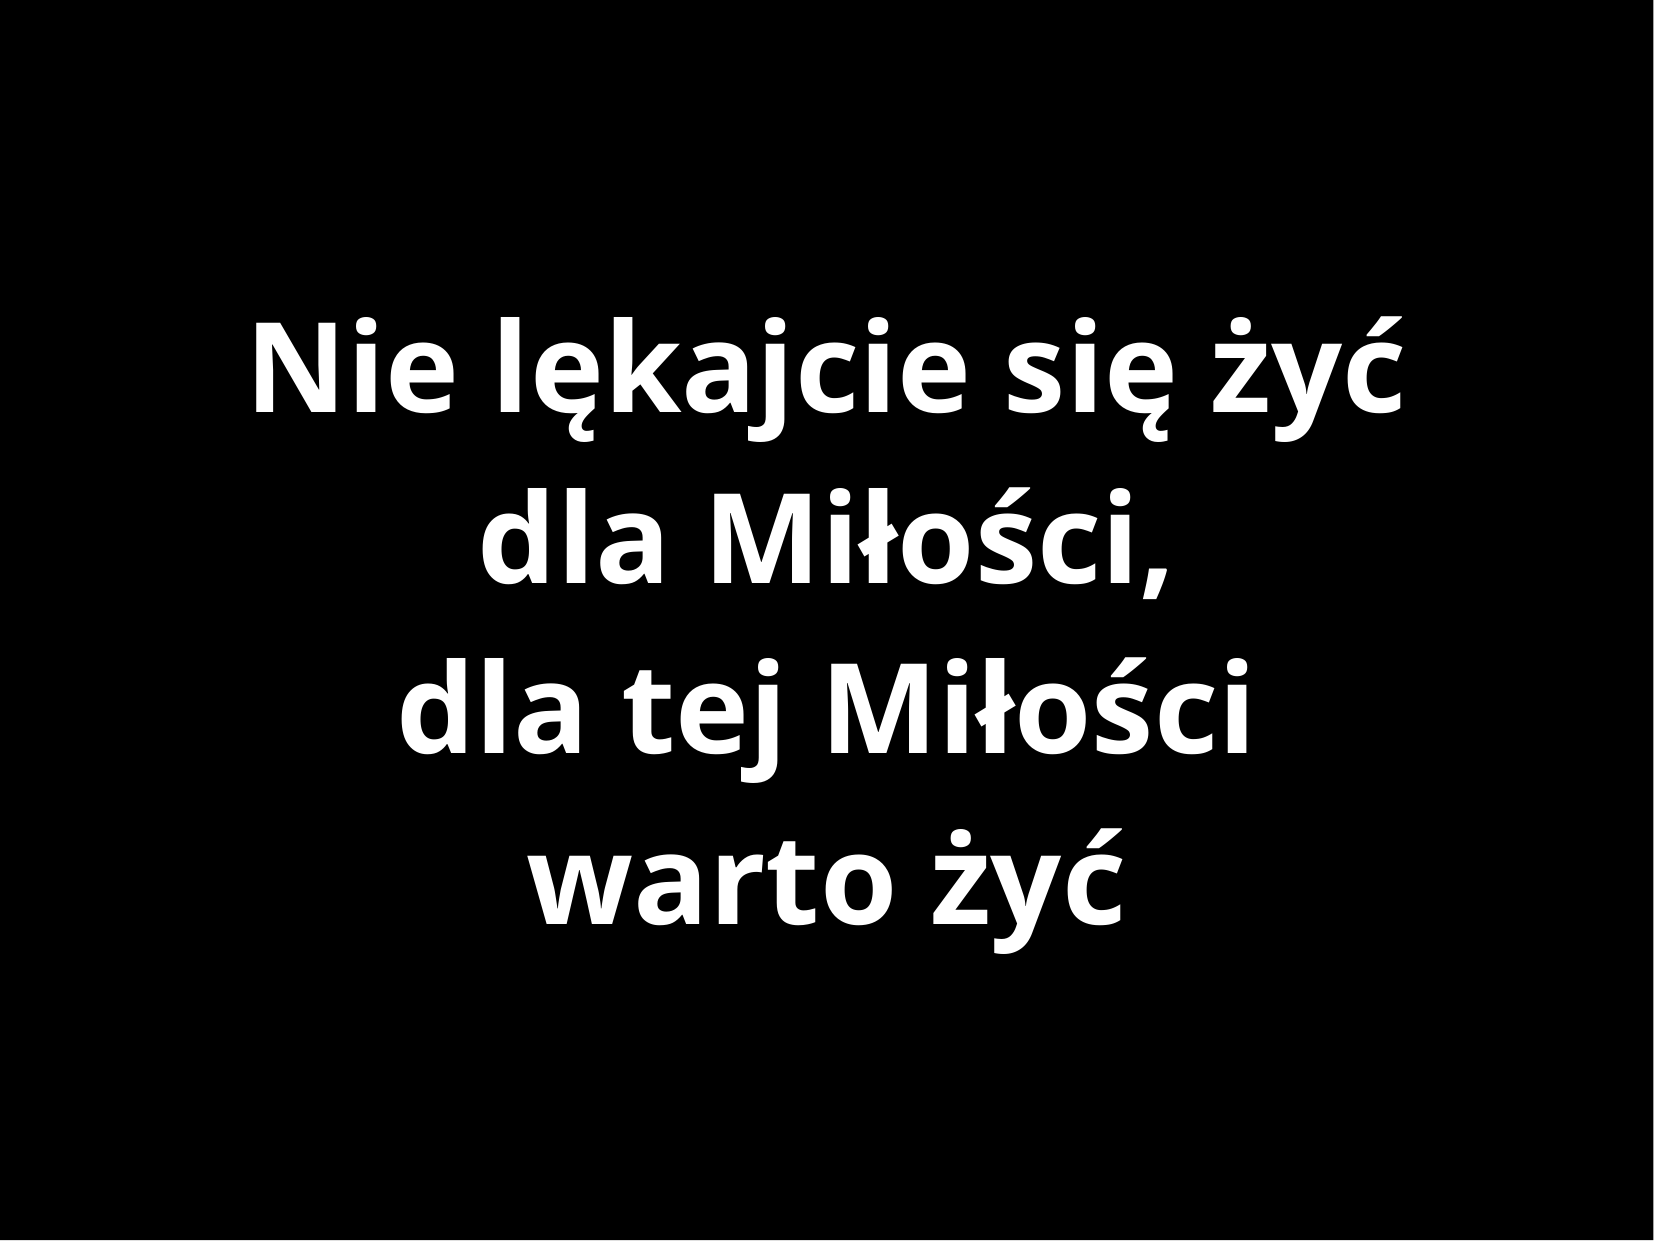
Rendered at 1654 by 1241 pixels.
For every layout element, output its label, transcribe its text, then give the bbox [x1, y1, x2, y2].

title Nie lękajcie się żyć dla Miłości, dla tej Miłości warto żyć [0, 0, 1654, 1241]
